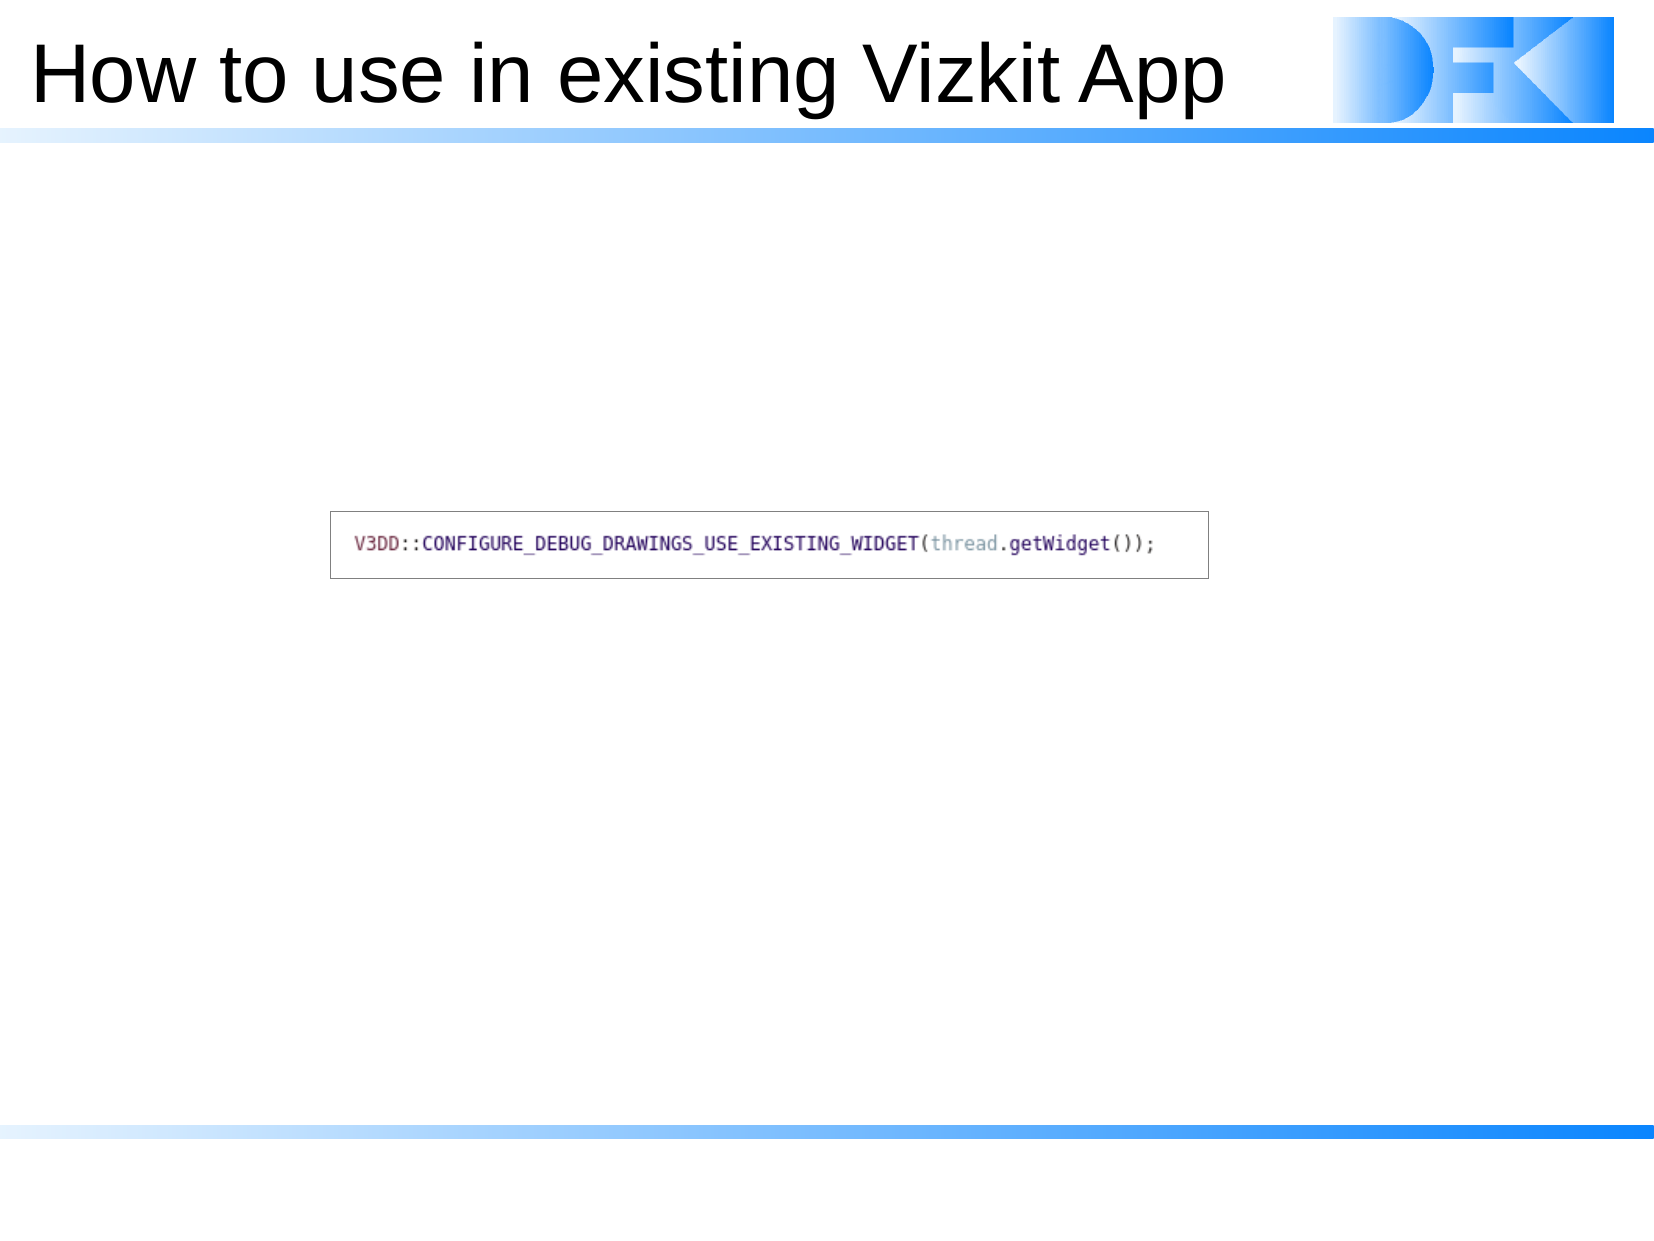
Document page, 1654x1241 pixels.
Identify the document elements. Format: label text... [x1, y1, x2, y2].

picture [1332, 17, 1614, 123]
title How to use in existing Vizkit App [30, 8, 1291, 139]
picture [330, 511, 1209, 579]
